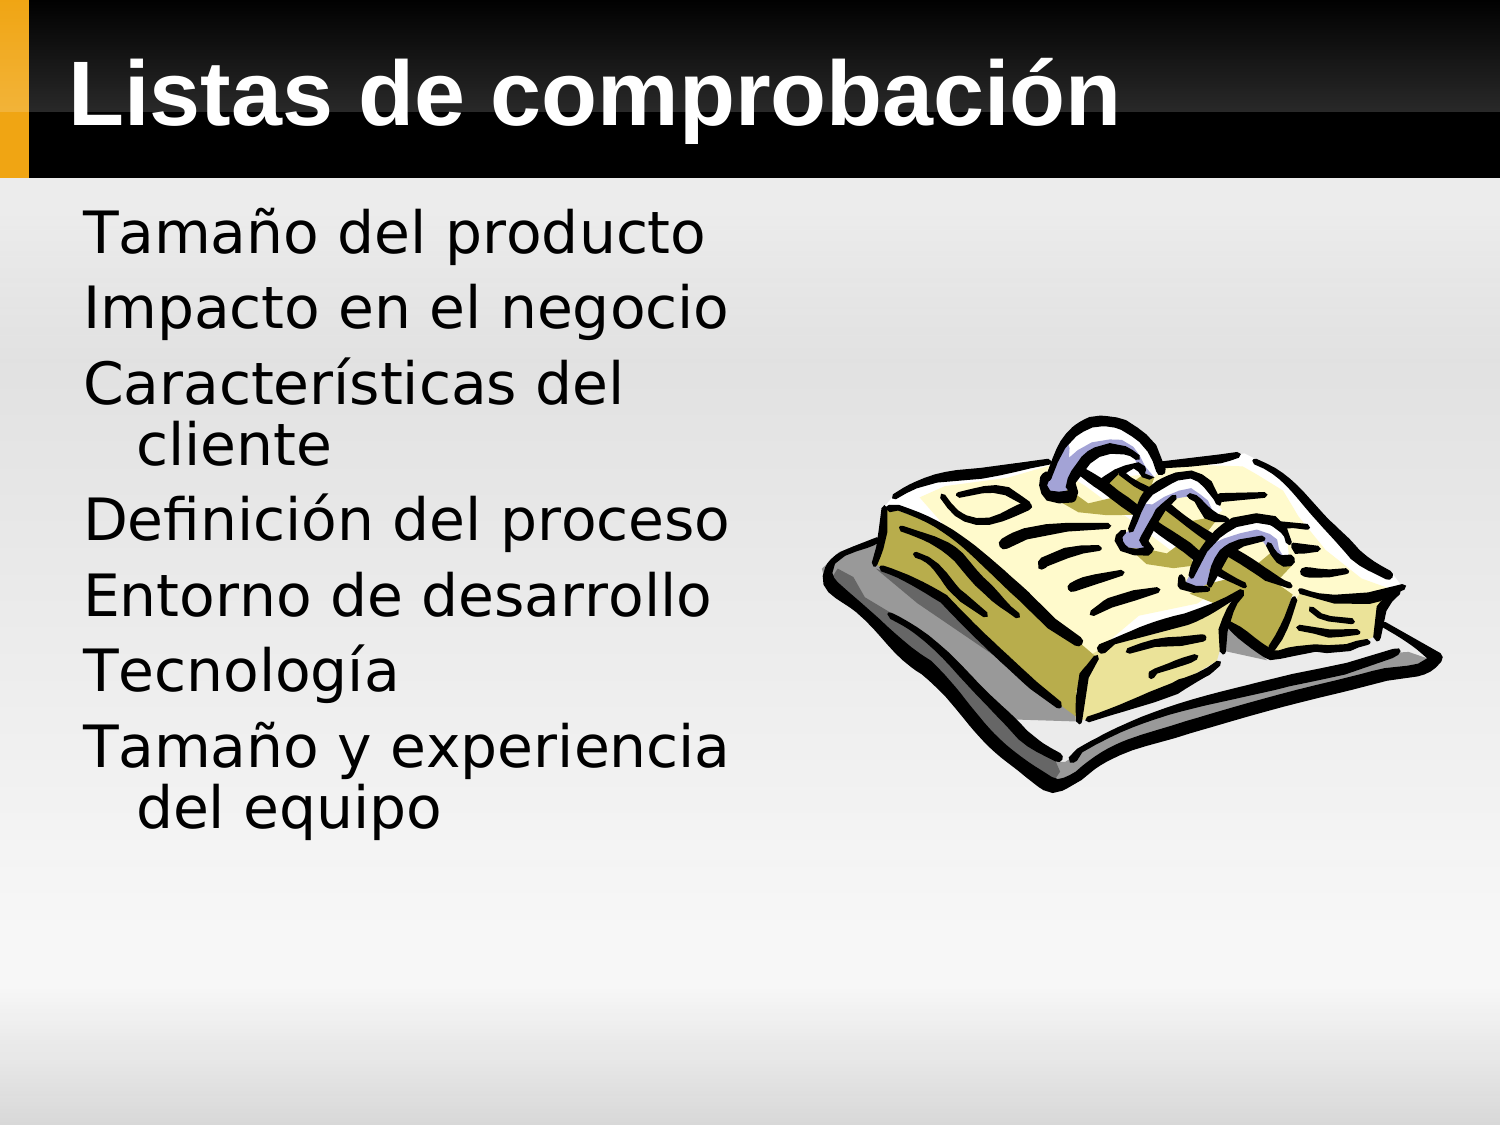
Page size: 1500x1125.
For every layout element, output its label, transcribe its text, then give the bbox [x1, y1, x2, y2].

text_box Tamaño del producto Impacto en el negocio Características del cliente Definición del proceso Entorno de desarrollo Tecnología Tamaño y experiencia del equipo [50, 197, 798, 1056]
title Listas de comprobación [53, 19, 1152, 169]
picture [0, 0, 1500, 1125]
